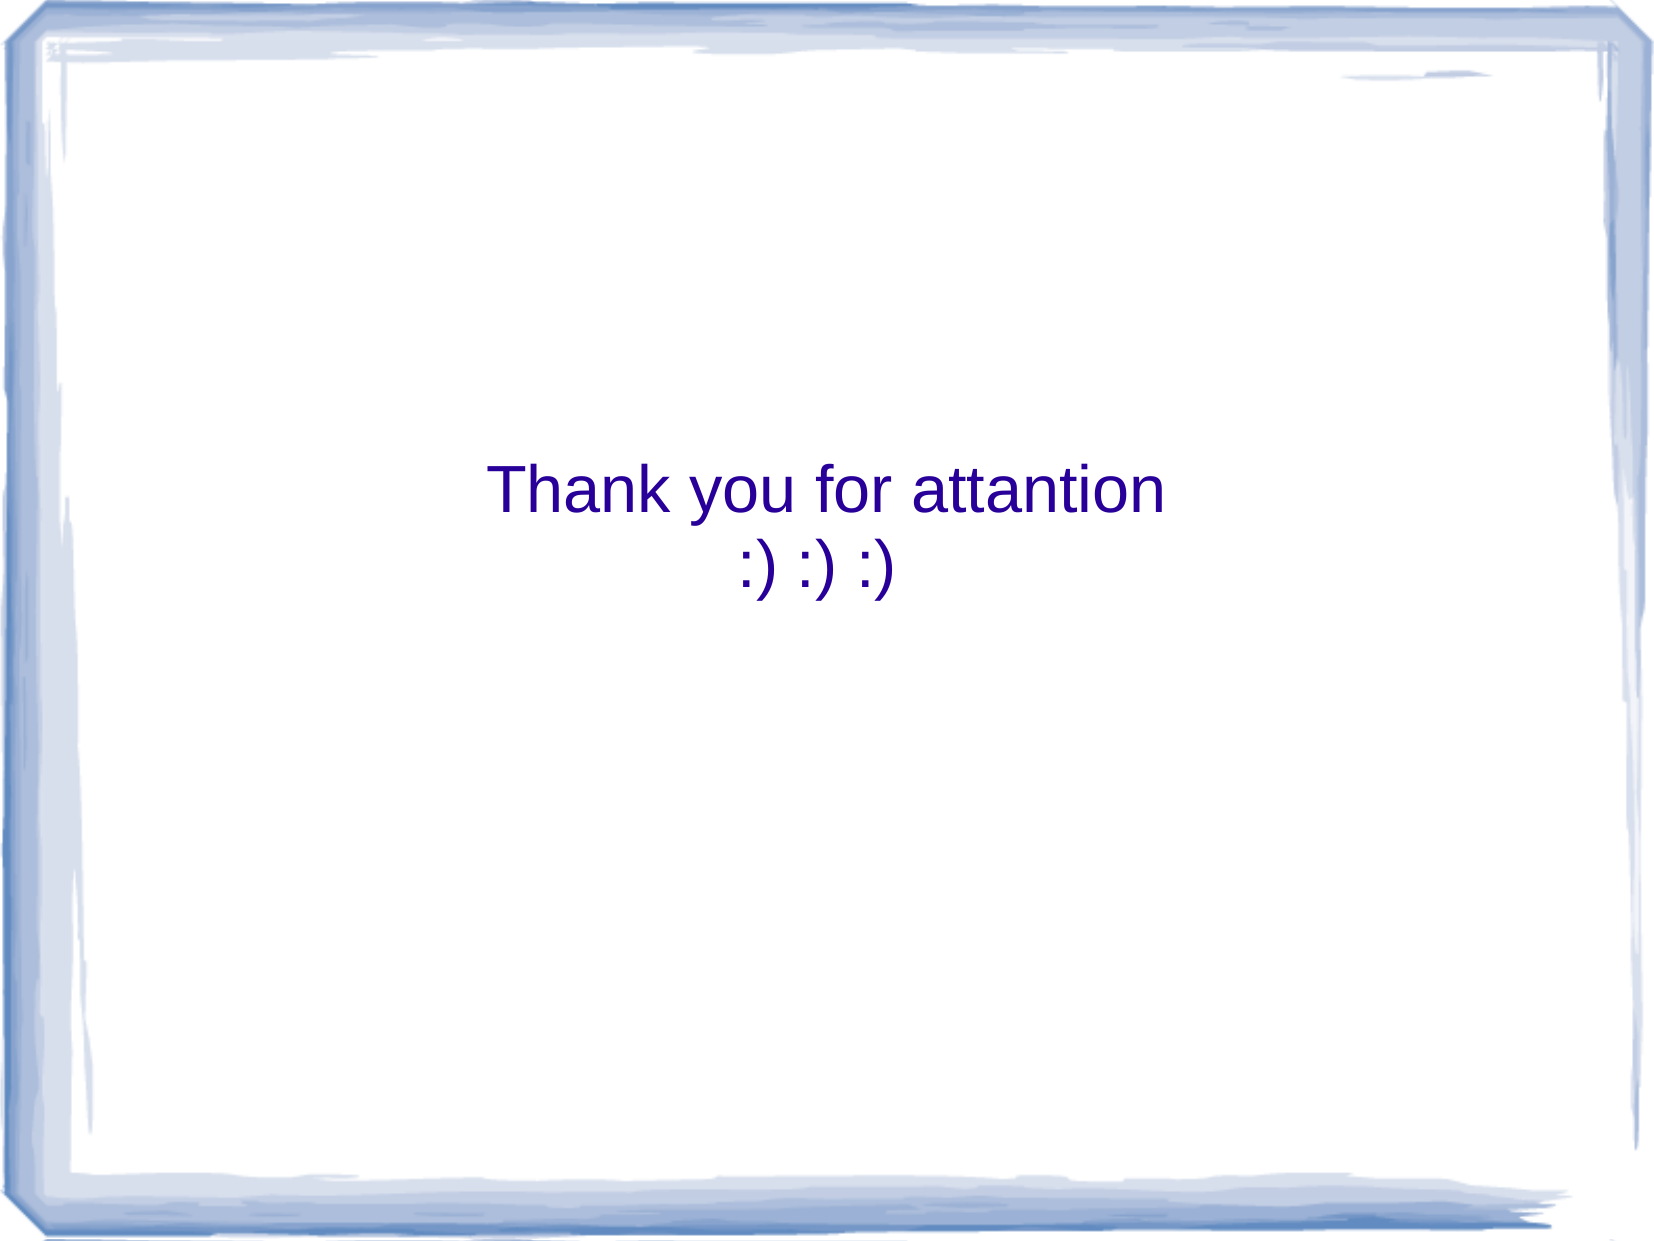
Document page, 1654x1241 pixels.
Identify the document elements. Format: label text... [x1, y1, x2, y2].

subtitle Thank you for attantion :) :) :) [82, 56, 1571, 997]
picture [0, 0, 1654, 1241]
